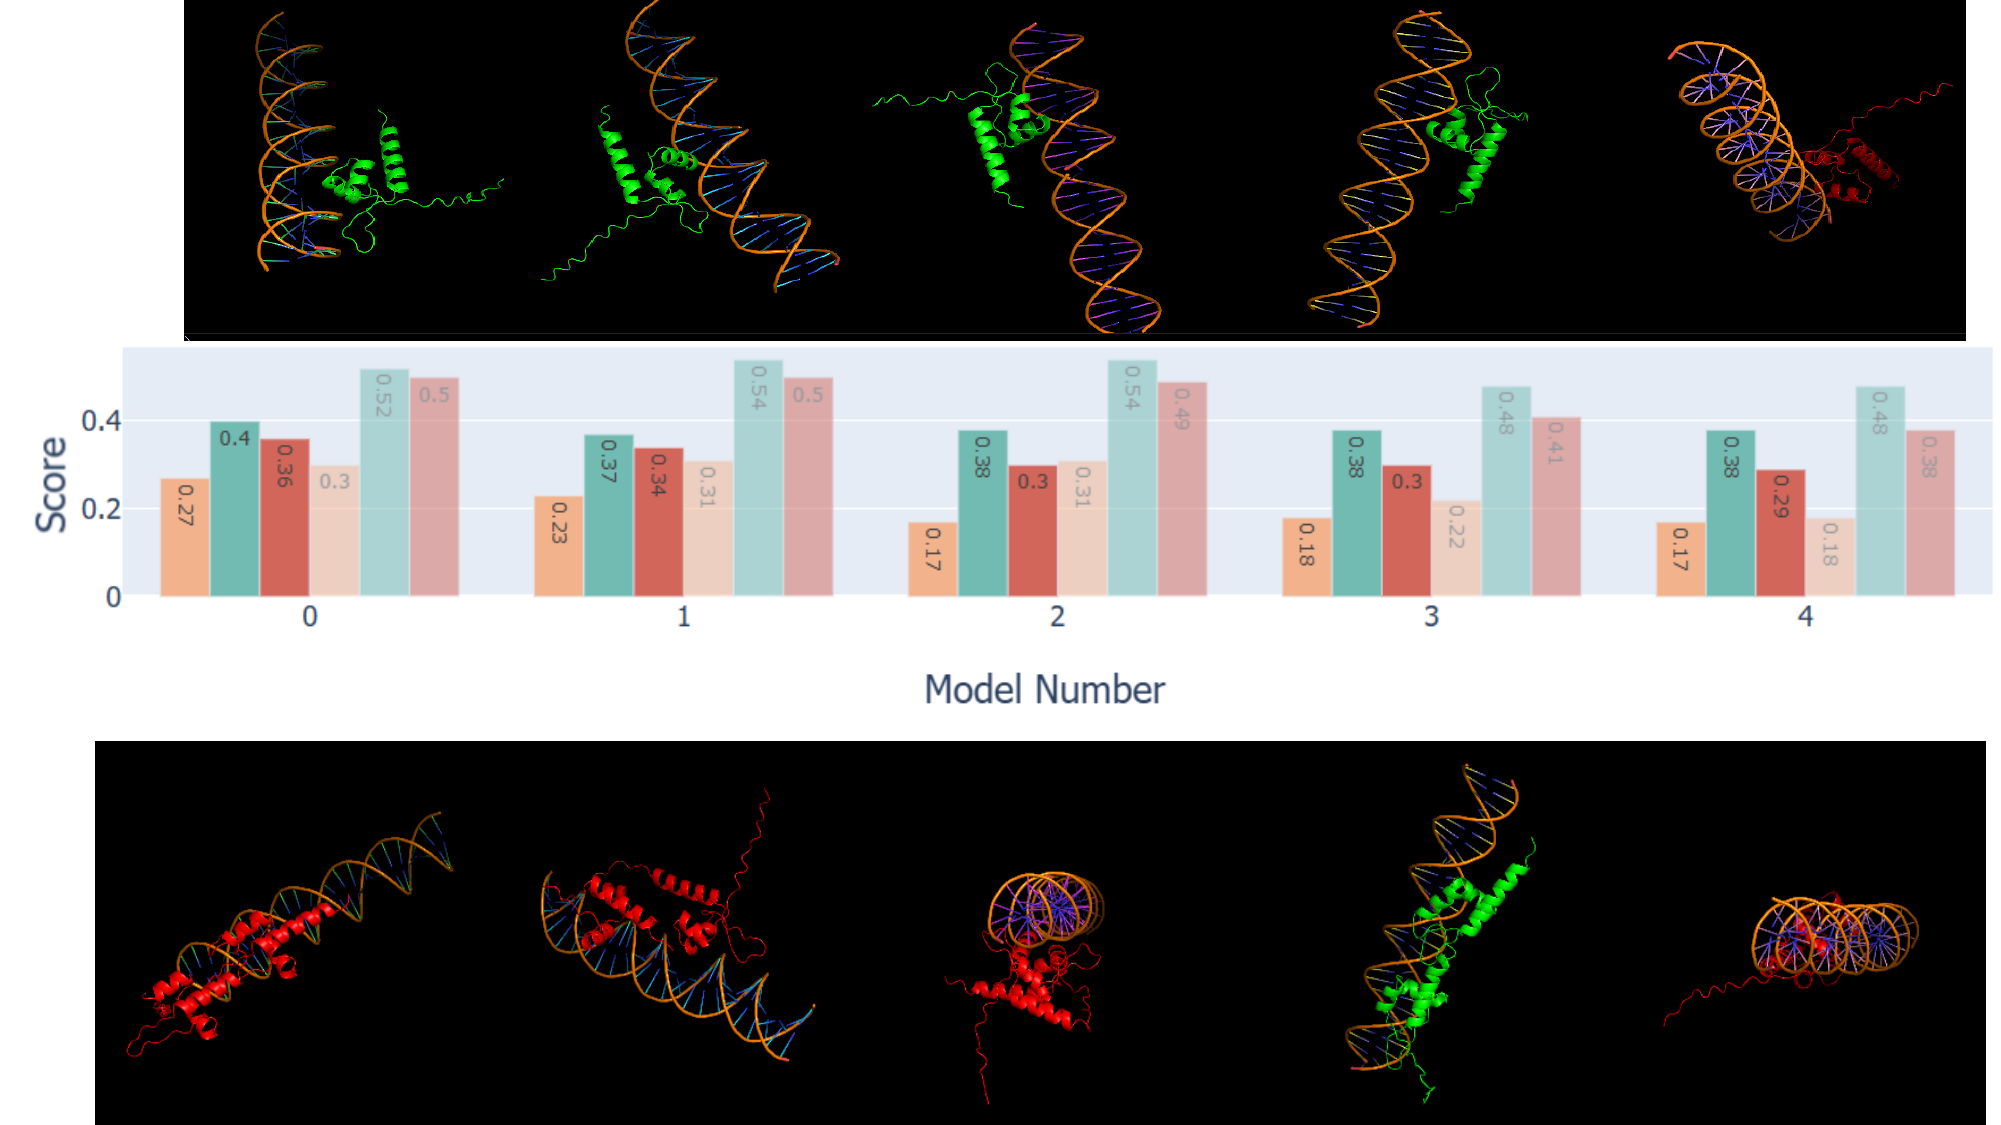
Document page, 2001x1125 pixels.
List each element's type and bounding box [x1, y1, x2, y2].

picture [184, 0, 1966, 341]
picture [95, 741, 1986, 1125]
picture [877, 665, 1204, 718]
picture [20, 343, 2000, 641]
